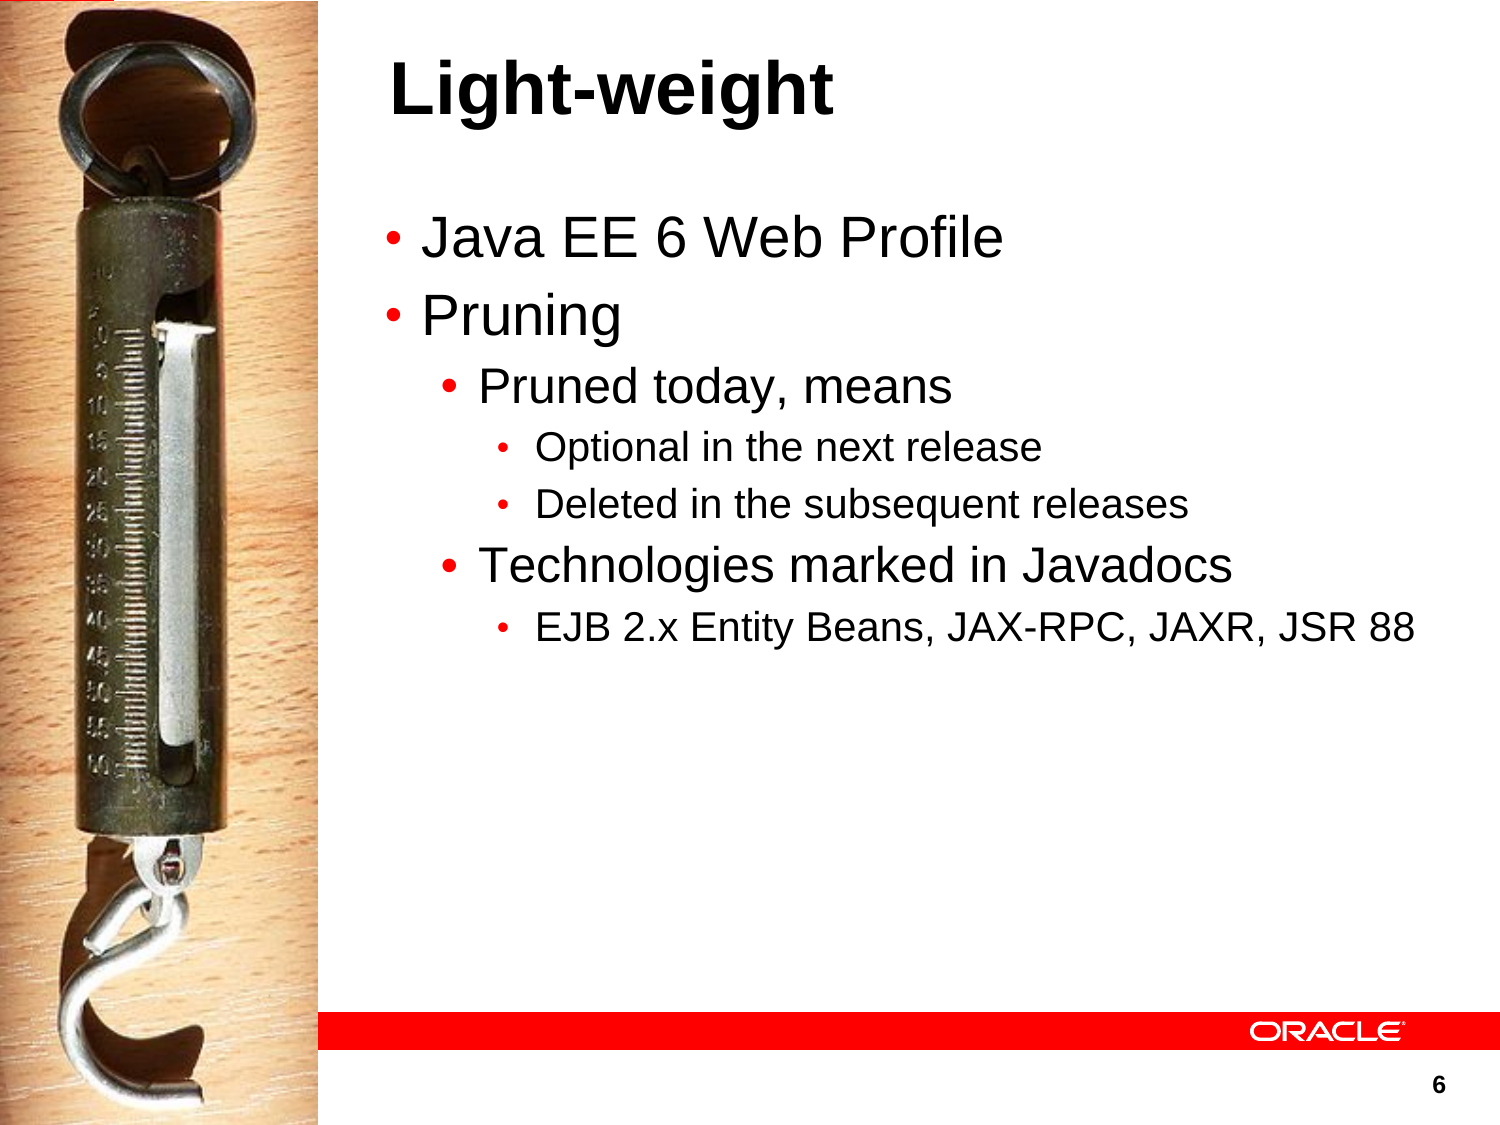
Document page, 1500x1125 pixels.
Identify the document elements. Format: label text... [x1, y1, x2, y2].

picture [1362, 1030, 1378, 1037]
title Light-weight [375, 31, 1454, 146]
picture [0, 0, 1500, 1125]
picture [1254, 1030, 1277, 1037]
picture [1300, 1030, 1312, 1040]
list Java EE 6 Web Profile Pruning Pruned today, means Optional in the next release Deleted in the subsequent releases Technologies marked in Javadocs EJB 2.x Entity Beans, JAX-RPC, JAXR, JSR 88 [384, 204, 1463, 1030]
